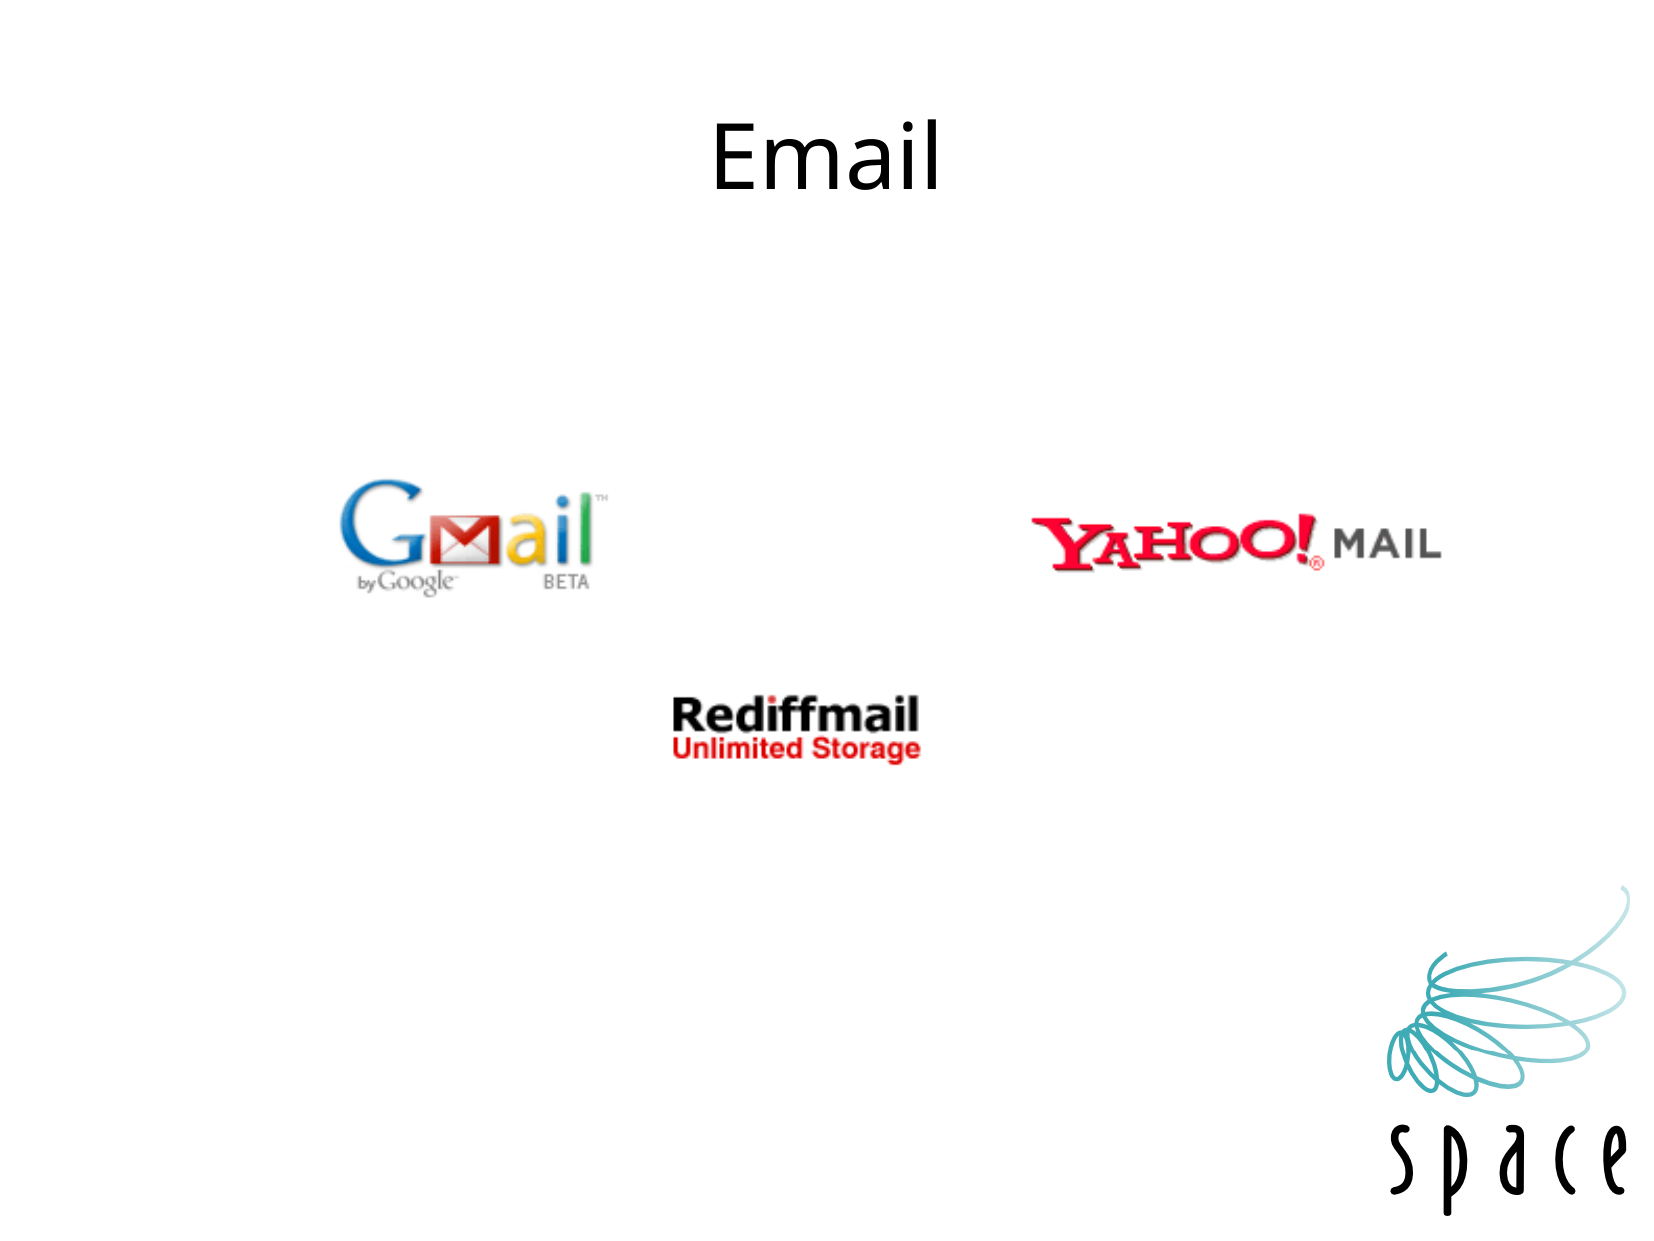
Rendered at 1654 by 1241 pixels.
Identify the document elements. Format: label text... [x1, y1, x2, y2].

picture [1020, 502, 1477, 596]
title Email [82, 56, 1571, 249]
picture [1387, 885, 1630, 1216]
picture [324, 472, 625, 604]
picture [649, 679, 942, 780]
